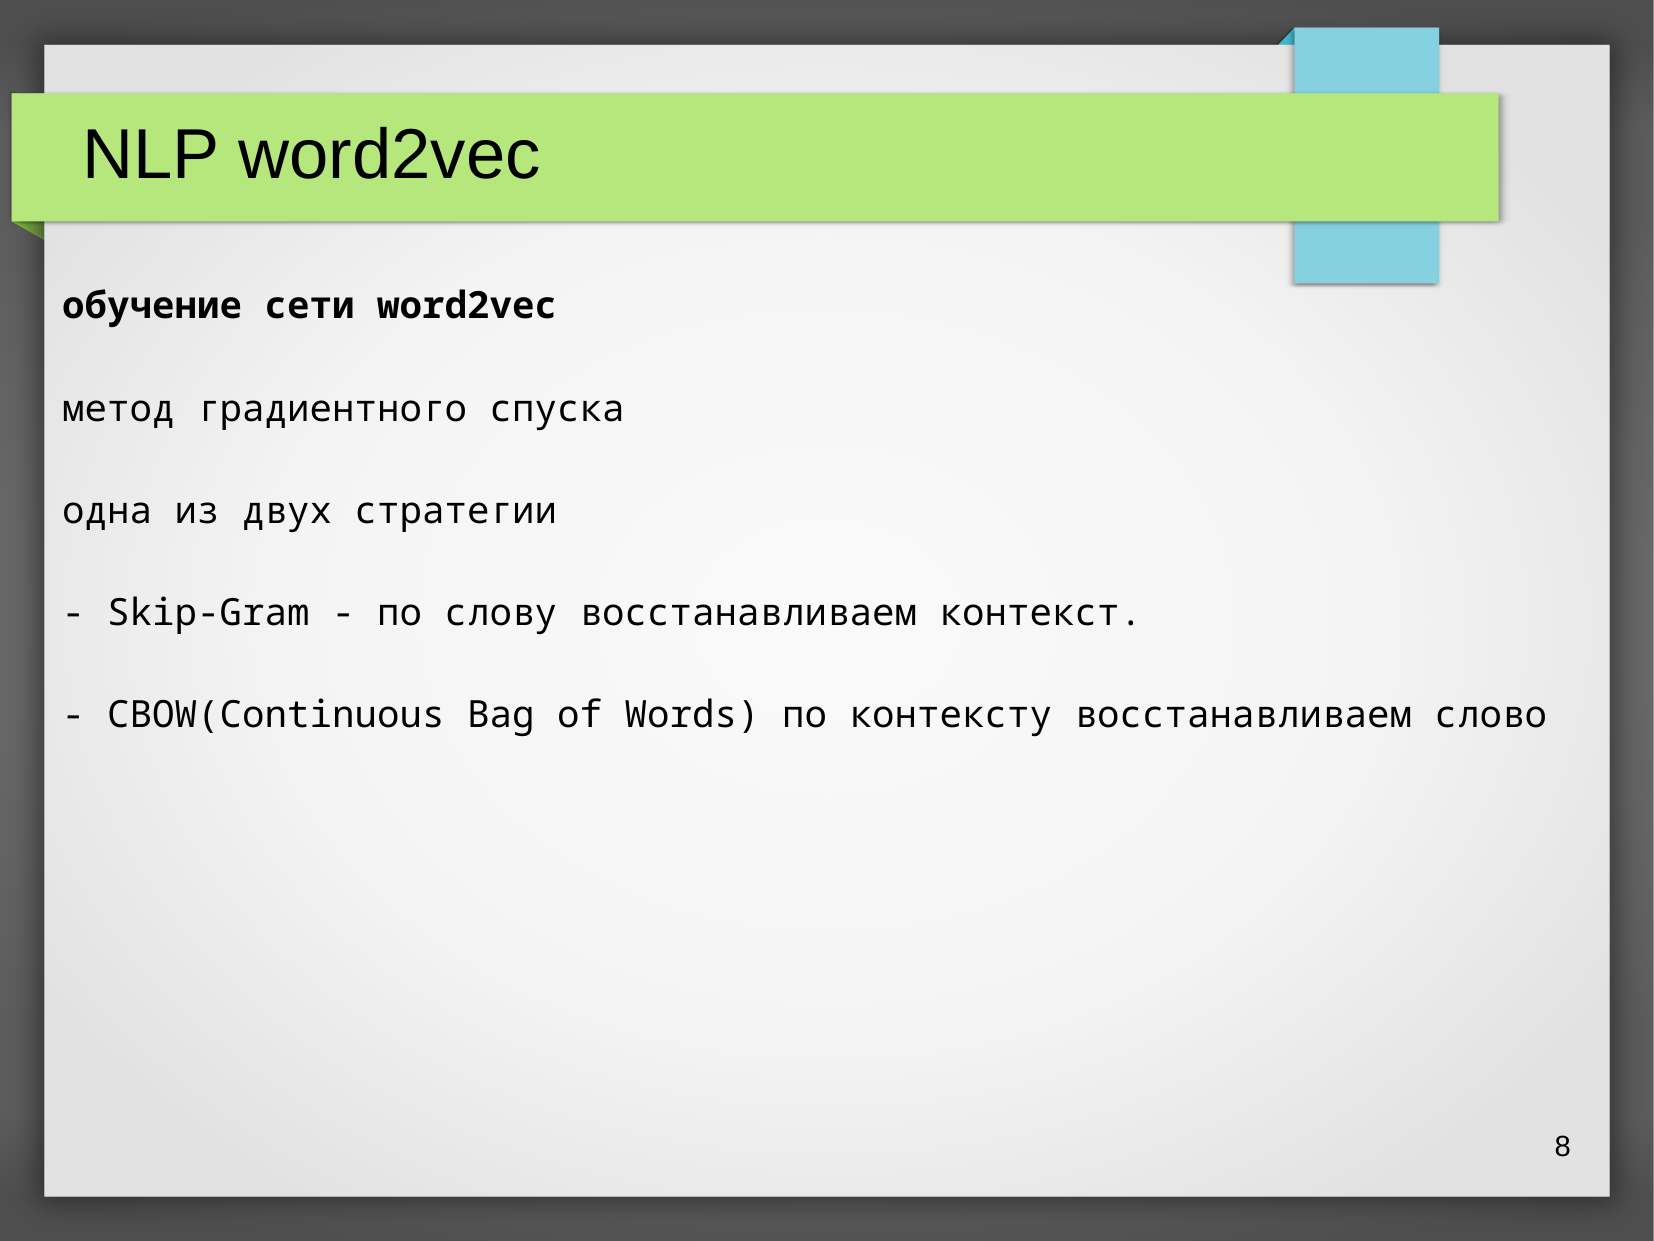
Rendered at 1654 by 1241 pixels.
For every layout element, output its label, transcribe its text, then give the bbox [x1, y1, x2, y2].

title NLP word2vec [82, 113, 1406, 194]
picture [0, 0, 1654, 1241]
text_box обучение сети word2vec метод градиентного спуска одна из двух стратегии - Skip-Gram - по слову восстанавливаем контекст. - CBOW(Continuous Bag of Words) по контексту восстанавливаем слово [47, 271, 1607, 785]
